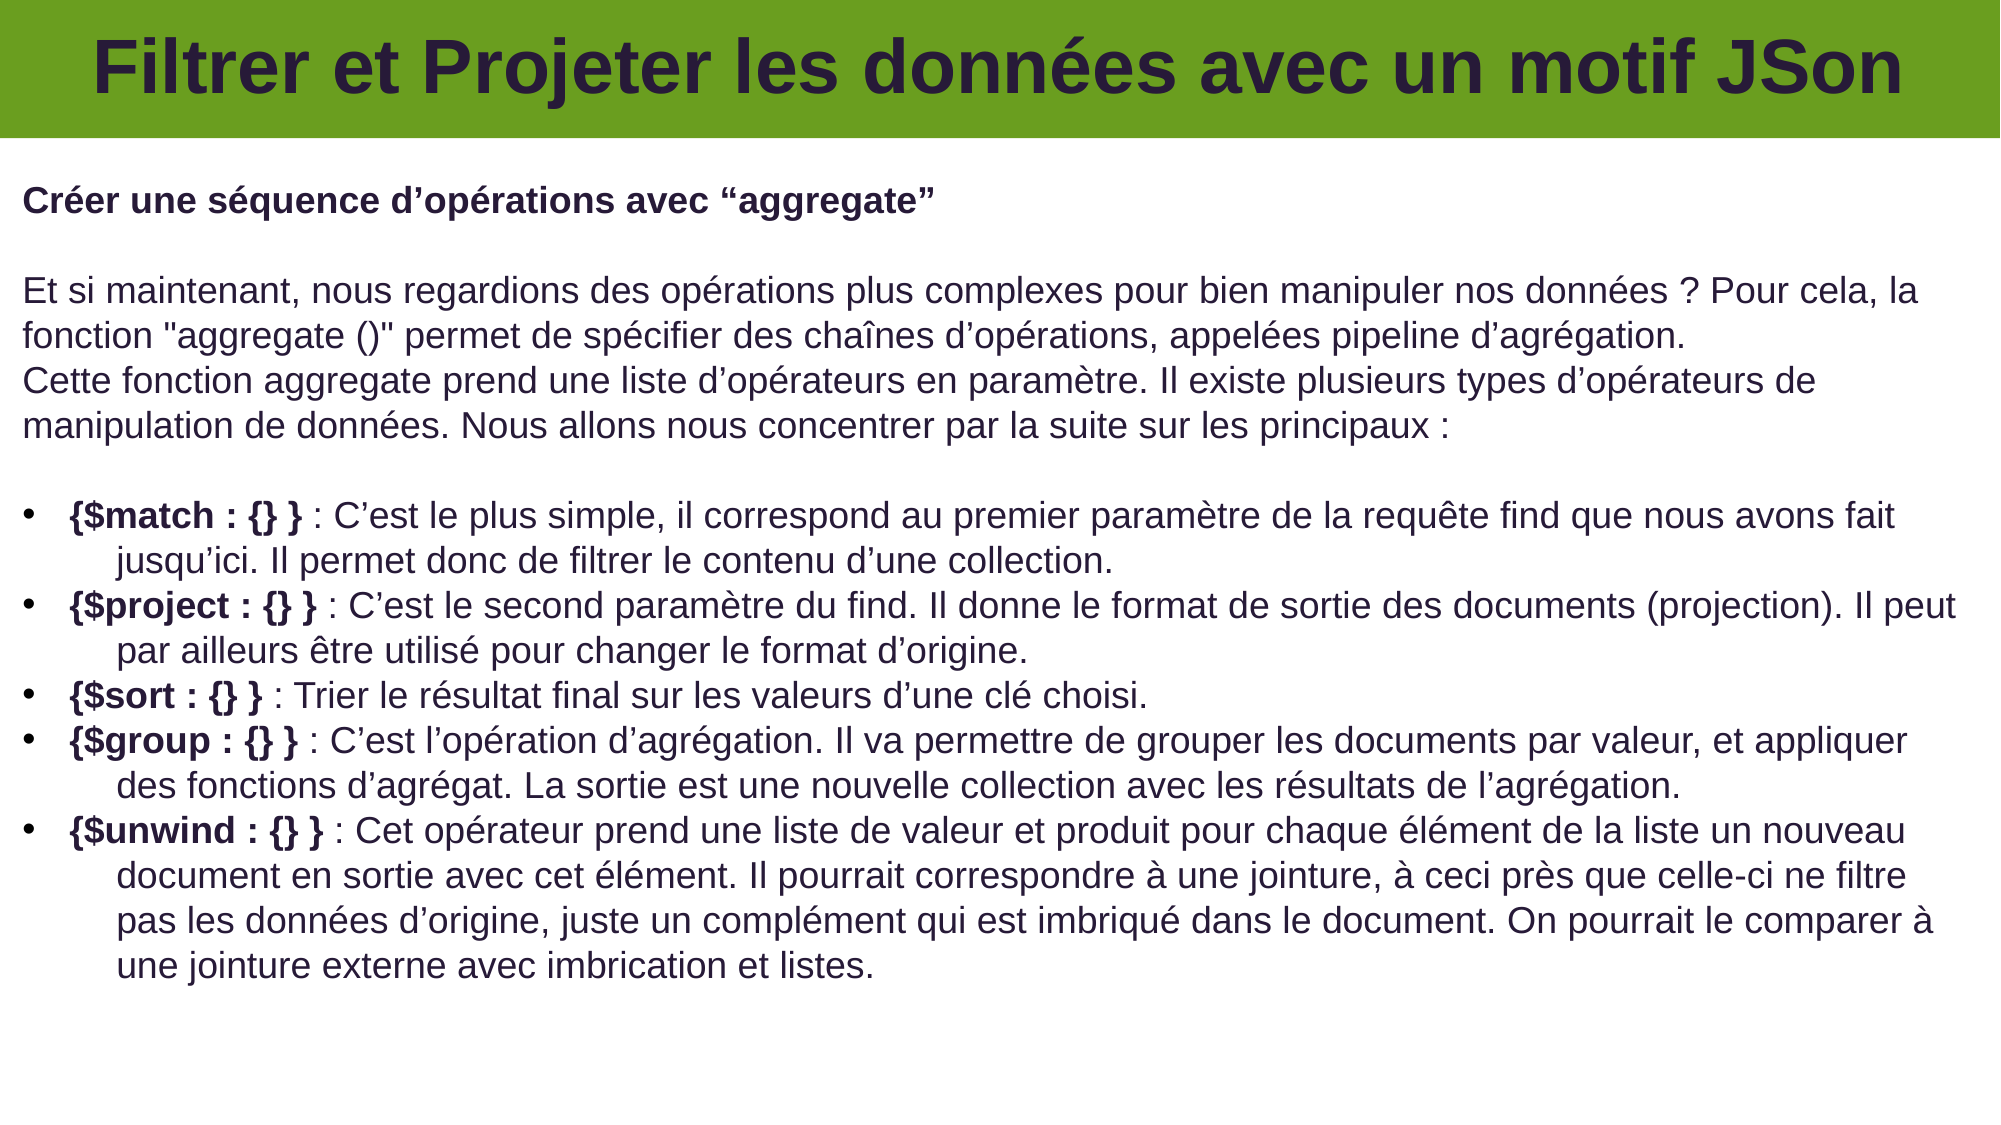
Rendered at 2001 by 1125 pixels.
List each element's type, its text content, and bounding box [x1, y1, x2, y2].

text_box Filtrer et Projeter les données avec un motif JSon [0, 0, 2000, 139]
text_box Créer une séquence d’opérations avec “aggregate” Et si maintenant, nous regardions des opérations plus complexes pour bien manipuler nos données ? Pour cela, la fonction "aggregate ()" permet de spécifier des chaînes d’opérations, appelées pipeline d’agrégation. Cette fonction aggregate prend une liste d’opérateurs en paramètre. Il existe plusieurs types d’opérateurs de manipulation de données. Nous allons nous concentrer par la suite sur les principaux : {$match : {} } : C’est le plus simple, il correspond au premier paramètre de la requête find que nous avons fait jusqu’ici. Il permet donc de filtrer le contenu d’une collection. {$project : {} } : C’est le second paramètre du find. Il donne le format de sortie des documents (projection). Il peut par ailleurs être utilisé pour changer le format d’origine. {$sort : {} } : Trier le résultat final sur les valeurs d’une clé choisi. {$group : {} } : C’est l’opération d’agrégation. Il va permettre de grouper les documents par valeur, et appliquer des fonctions d’agrégat. La sortie est une nouvelle collection avec les résultats de l’agrégation. {$unwind : {} } : Cet opérateur prend une liste de valeur et produit pour chaque élément de la liste un nouveau document en sortie avec cet élément. Il pourrait correspondre à une jointure, à ceci près que celle-ci ne filtre pas les données d’origine, juste un complément qui est imbriqué dans le document. On pourrait le comparer à une jointure externe avec imbrication et listes. [7, 168, 1993, 1002]
text_box [0, 139, 2000, 1125]
